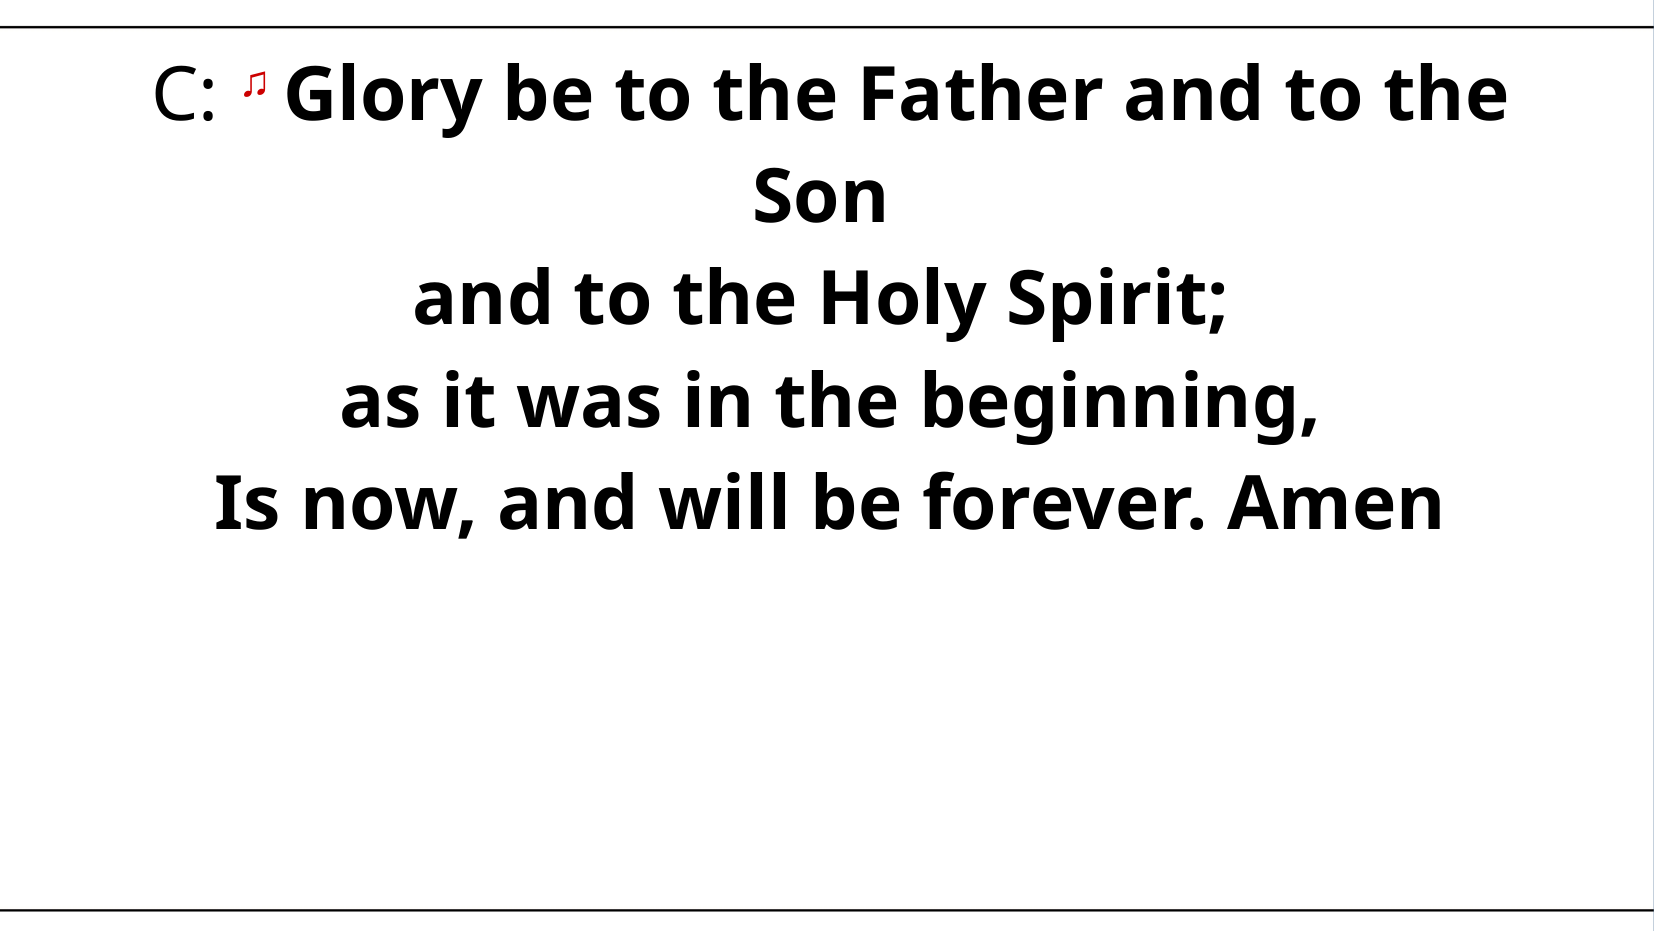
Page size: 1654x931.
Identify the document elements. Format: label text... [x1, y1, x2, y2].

picture [0, 0, 1654, 931]
text_box C: ♫ Glory be to the Father and to the Son and to the Holy Spirit; as it was in the beginning, Is now, and will be forever. Amen [80, 32, 1581, 451]
